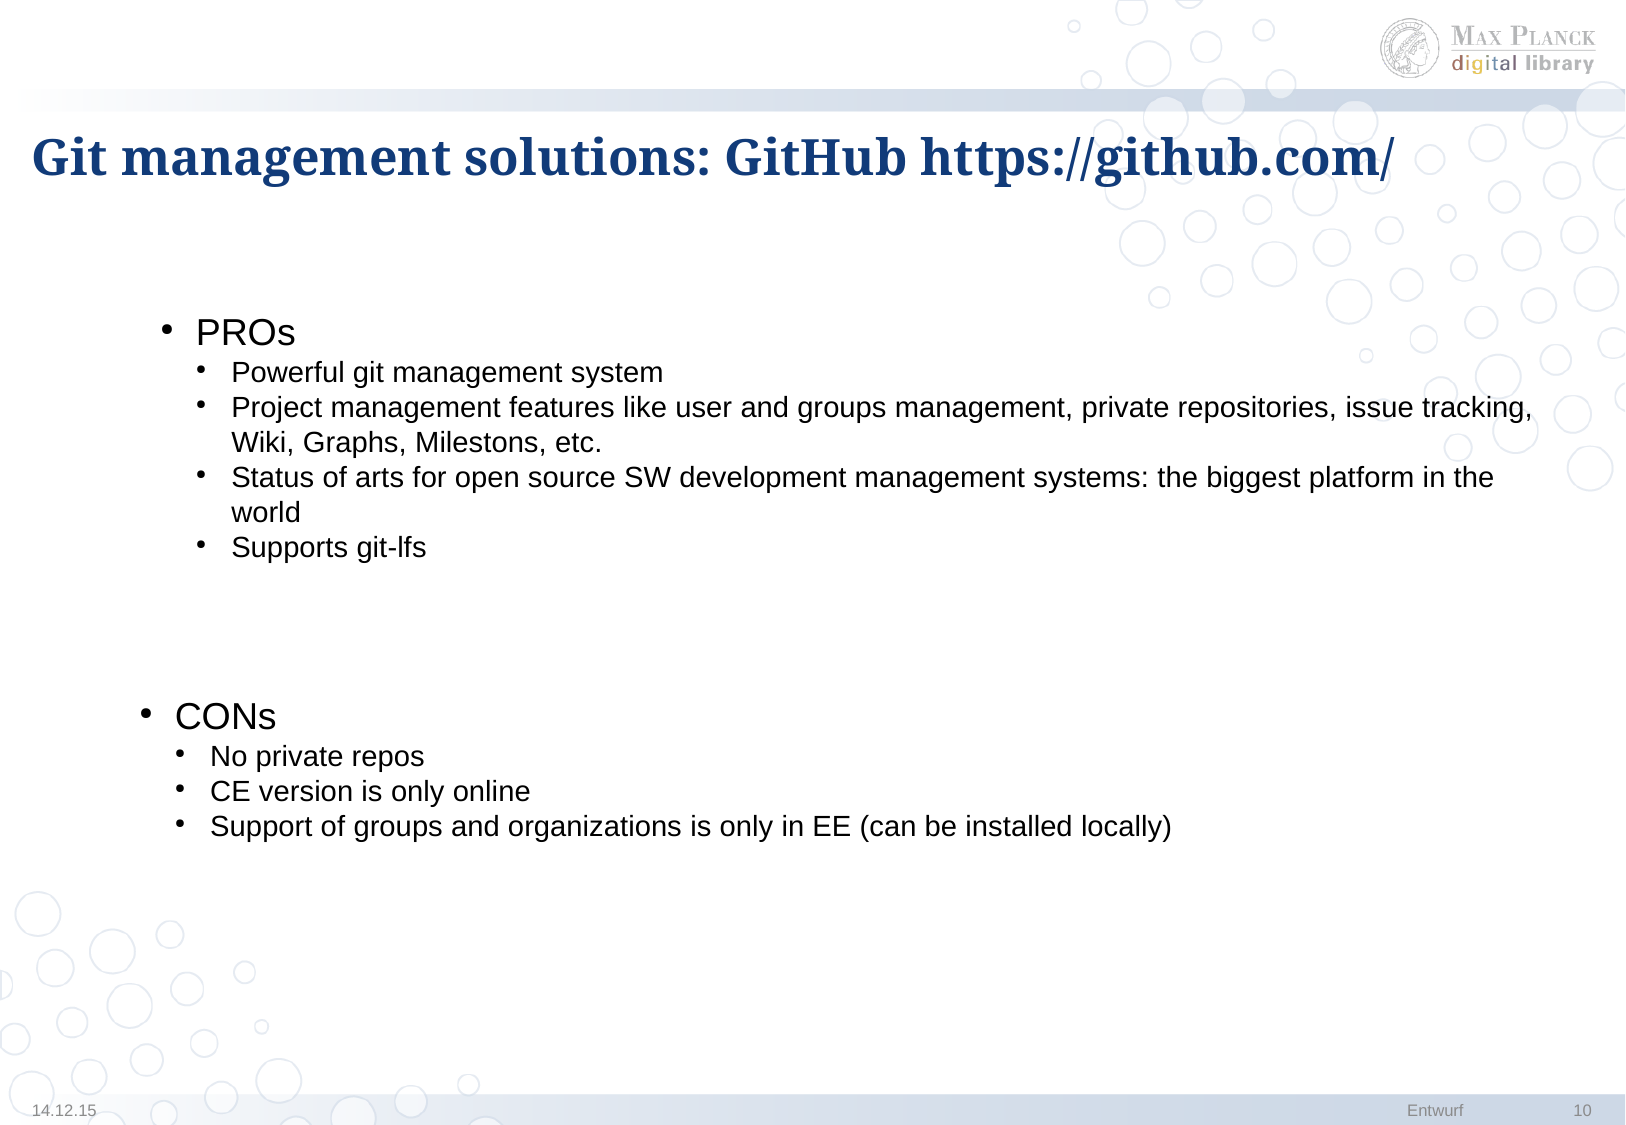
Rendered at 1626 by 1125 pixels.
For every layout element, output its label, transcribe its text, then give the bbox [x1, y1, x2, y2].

text_box PROs Powerful git management system Project management features like user and groups management, private repositories, issue tracking, Wiki, Graphs, Milestons, etc. Status of arts for open source SW development management systems: the biggest platform in the world Supports git-lfs [145, 300, 1587, 620]
picture [0, 0, 1626, 1125]
text_box CONs No private repos CE version is only online Support of groups and organizations is only in EE (can be installed locally) [124, 685, 1566, 868]
text_box 14.12.15 [31, 1092, 198, 1120]
text_box <number> [1465, 1092, 1592, 1120]
text_box Entwurf [949, 1092, 1464, 1120]
text_box Git management solutions: GitHub https://github.com/ [31, 125, 1593, 186]
